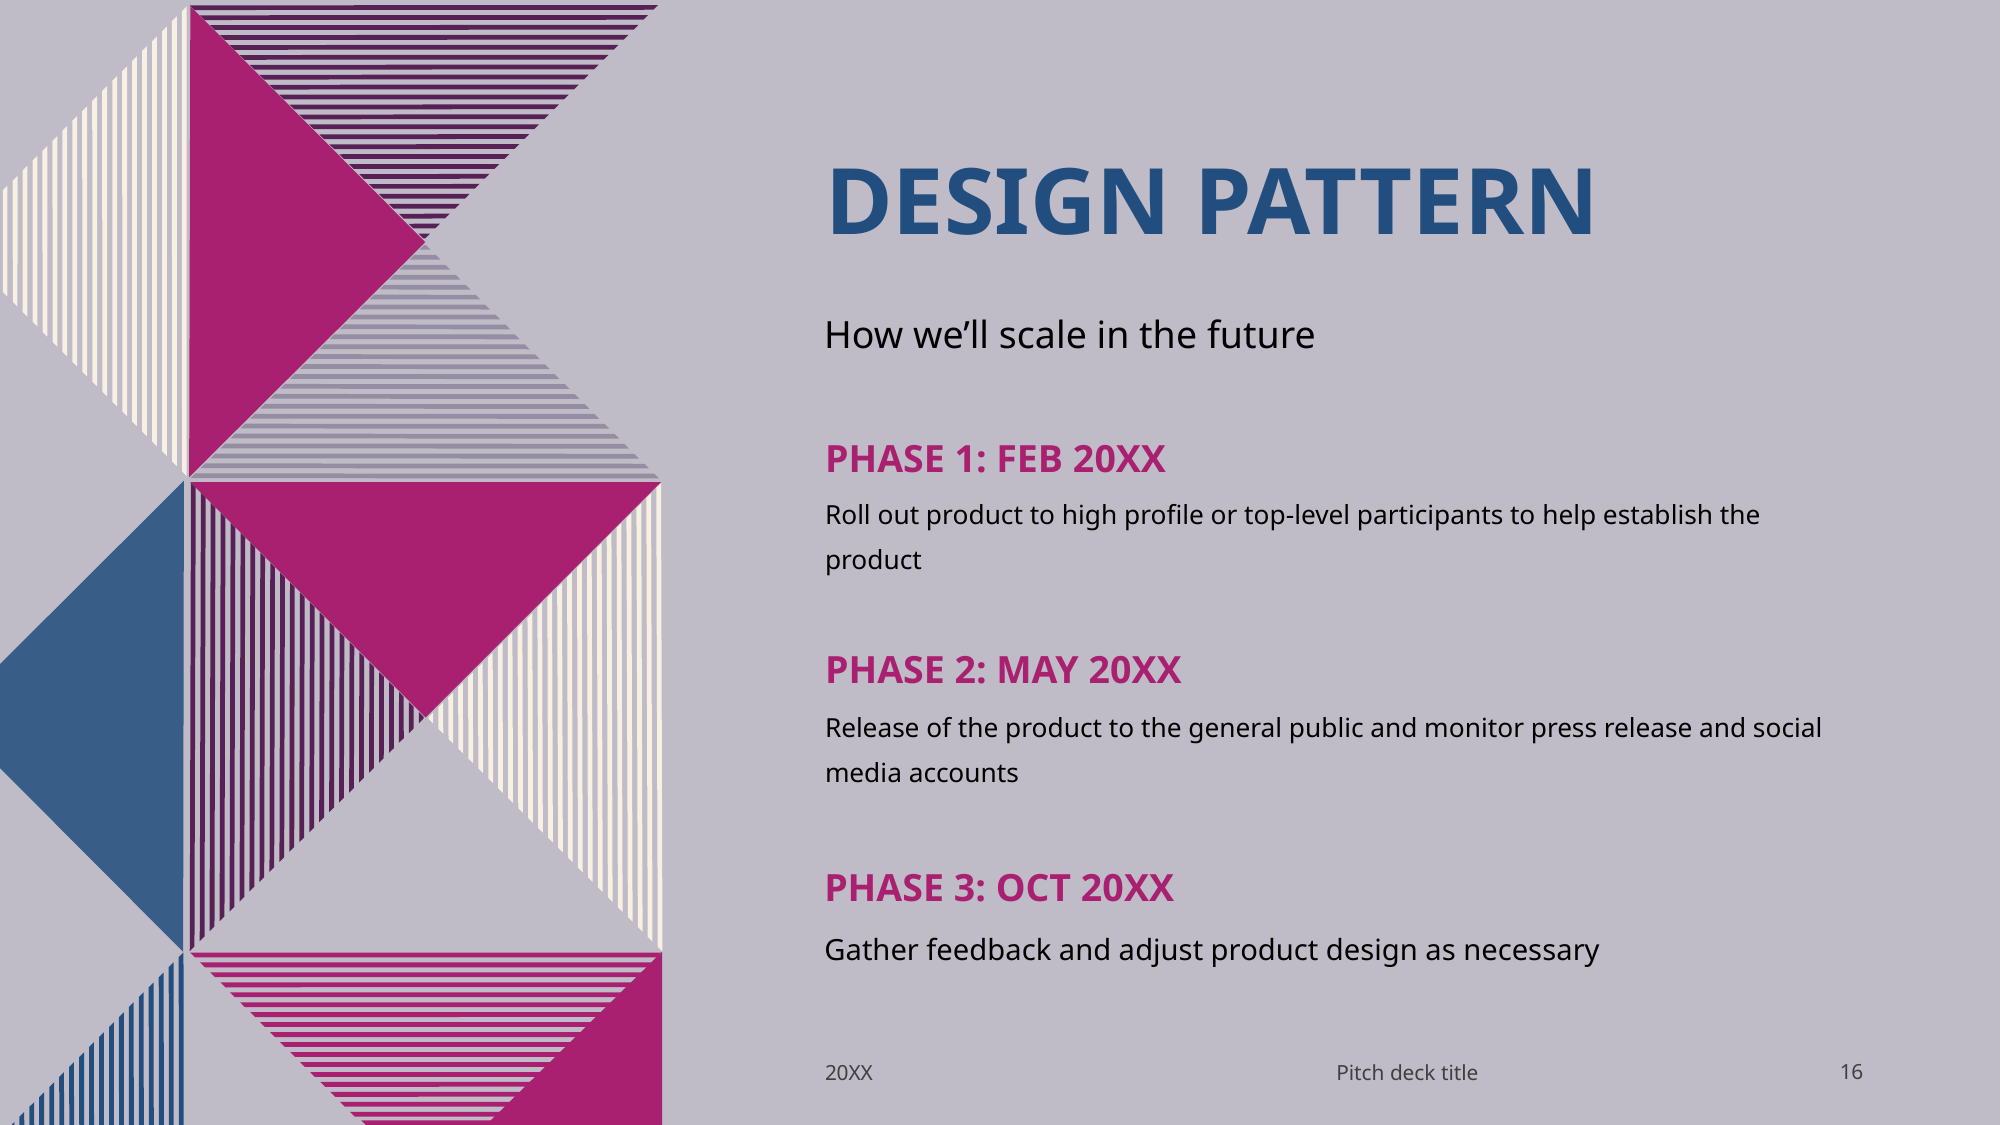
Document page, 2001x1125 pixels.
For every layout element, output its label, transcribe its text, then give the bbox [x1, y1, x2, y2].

text_box 20XX [810, 1042, 991, 1103]
title Design Pattern [810, 147, 1926, 365]
text_box [1824, 1042, 1900, 1103]
list How we’ll scale in the future [809, 298, 1849, 387]
list Release of the product to the general public and monitor press release and social media accounts [810, 690, 1850, 796]
list Gather feedback and adjust product design as necessary [809, 908, 1849, 1014]
text_box Pitch deck title [1219, 1041, 1595, 1102]
list PHASE 3: OCT 20XX [809, 856, 1850, 917]
list PHASE 2: MAY 20XX [810, 638, 1851, 699]
list Roll out product to high profile or top-level participants to help establish the product [810, 476, 1850, 582]
list PHASE 1: FEB 20XX [810, 427, 1851, 488]
